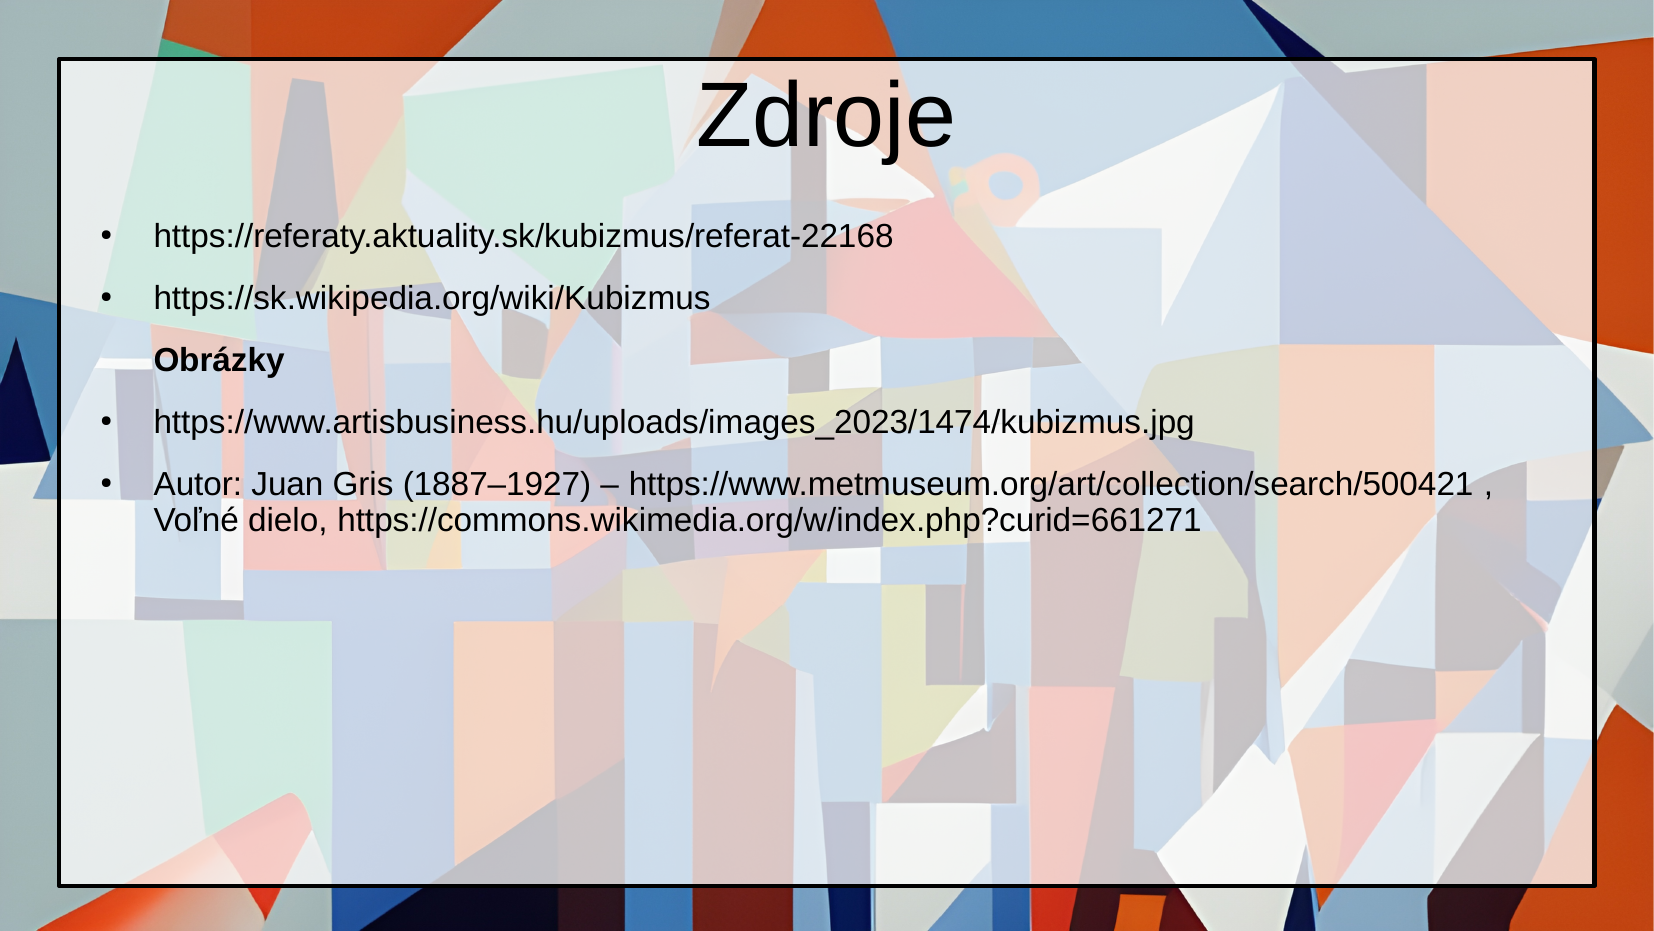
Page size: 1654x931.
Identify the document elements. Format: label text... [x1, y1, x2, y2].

text_box [59, 59, 1595, 886]
title Zdroje [82, 37, 1571, 193]
list https://referaty.aktuality.sk/kubizmus/referat-22168 https://sk.wikipedia.org/wiki/Kubizmus Obrázky https://www.artisbusiness.hu/uploads/images_2023/1474/kubizmus.jpg Autor: Juan Gris (1887–1927) – https://www.metmuseum.org/art/collection/search/500421 , Voľné dielo, https://commons.wikimedia.org/w/index.php?curid=661271 [82, 217, 1571, 758]
picture [0, 0, 1654, 931]
